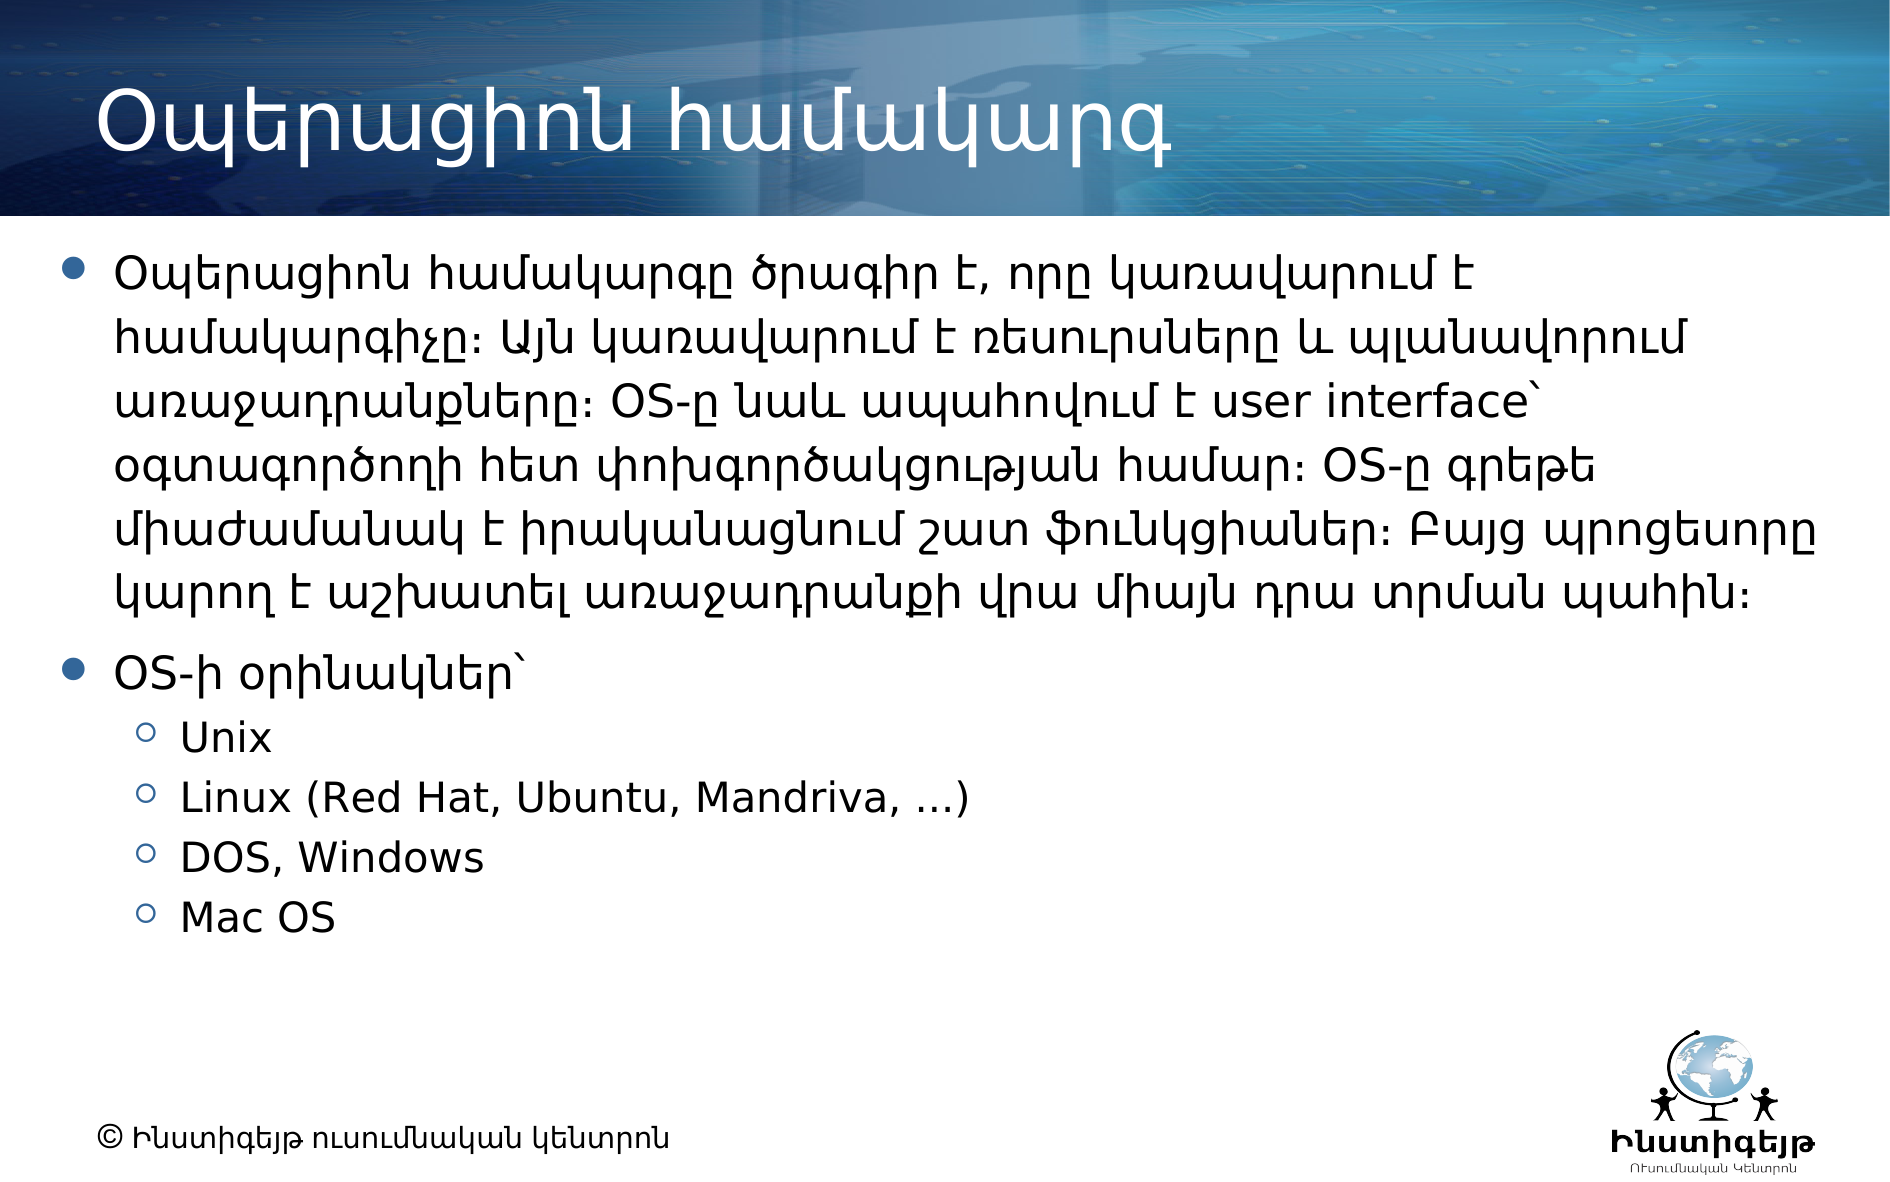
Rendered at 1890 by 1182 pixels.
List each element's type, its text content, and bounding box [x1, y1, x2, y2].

list Օպերացիոն համակարգը ծրագիր է, որը կառավարում է համակարգիչը։ Այն կառավարում է ռեսուրսները և պլանավորում առաջադրանքները։ OS-ը նաև ապահովում է user interface՝ օգտագործողի հետ փոխգործակցության համար։ OS-ը գրեթե միաժամանակ է իրականացնում շատ ֆունկցիաներ։ Բայց պրոցեսորը կարող է աշխատել առաջադրանքի վրա միայն դրա տրման պահին։ OS-ի օրինակներ՝ Unix Linux (Red Hat, Ubuntu, Mandriva, ...) DOS, Windows Mac OS [59, 236, 1831, 931]
picture [0, 0, 1890, 216]
picture [1612, 1030, 1815, 1175]
title Օպերացիոն համակարգ [94, 54, 1793, 210]
